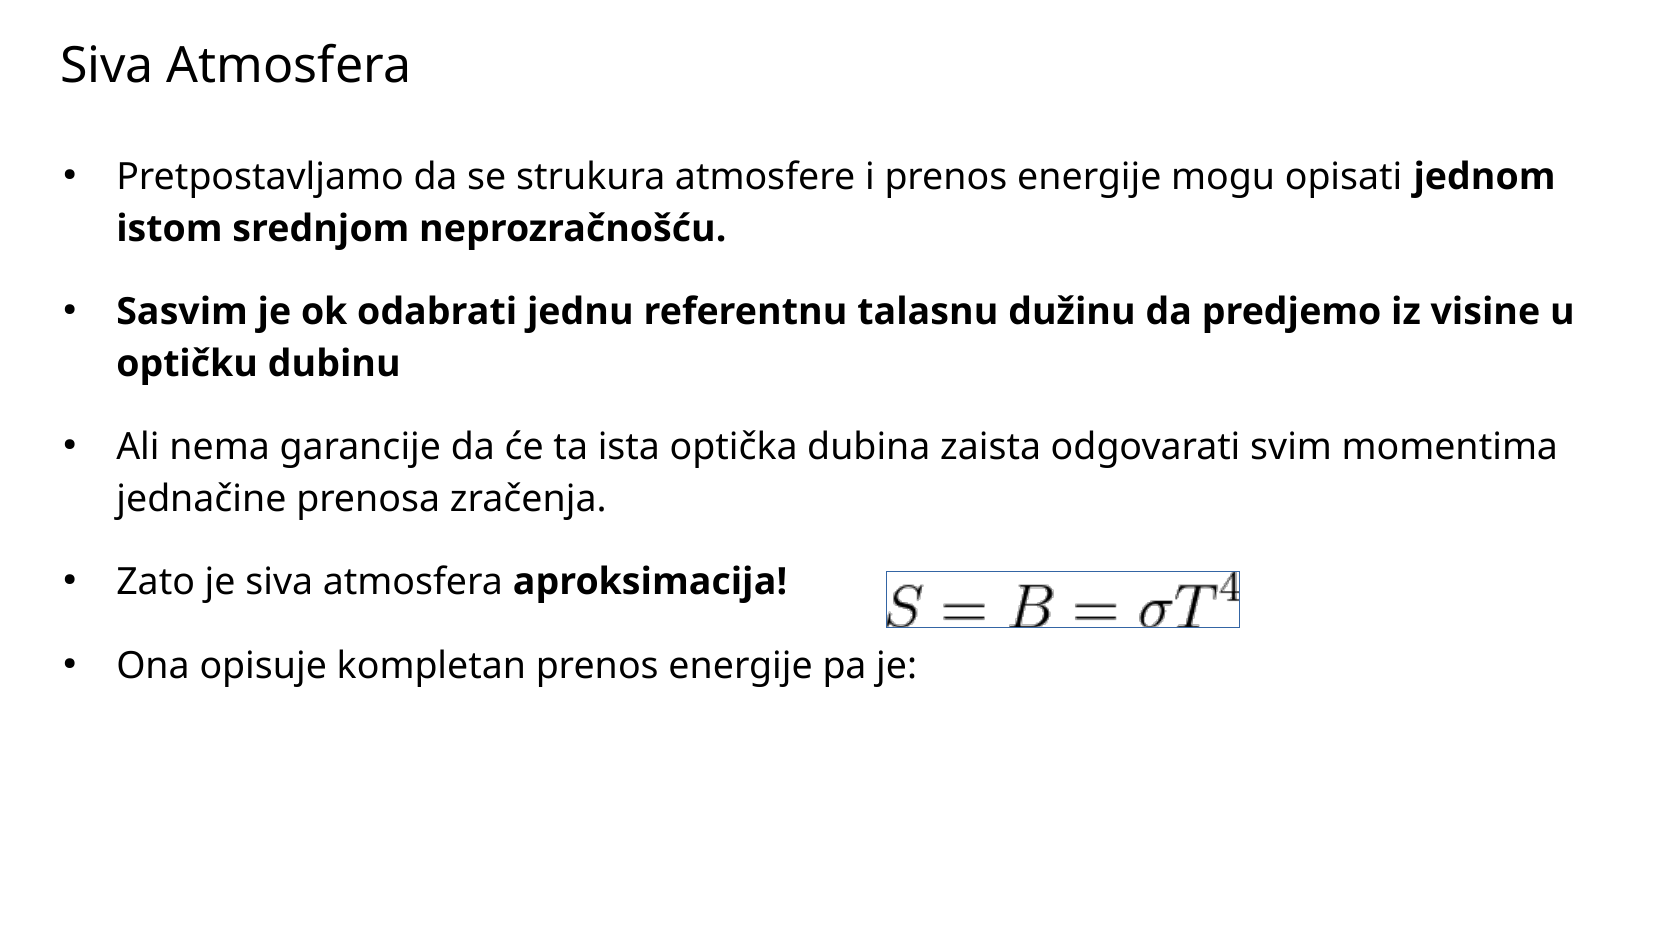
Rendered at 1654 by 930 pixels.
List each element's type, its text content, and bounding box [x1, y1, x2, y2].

title Siva Atmosfera [59, 13, 1648, 113]
picture [886, 571, 1240, 628]
list Pretpostavljamo da se strukura atmosfere i prenos energije mogu opisati jednom istom srednjom neprozračnošću. Sasvim je ok odabrati jednu referentnu talasnu dužinu da predjemo iz visine u optičku dubinu Ali nema garancije da će ta ista optička dubina zaista odgovarati svim momentima jednačine prenosa zračenja. Zato je siva atmosfera aproksimacija! Ona opisuje kompletan prenos energije pa je: [45, 149, 1635, 880]
